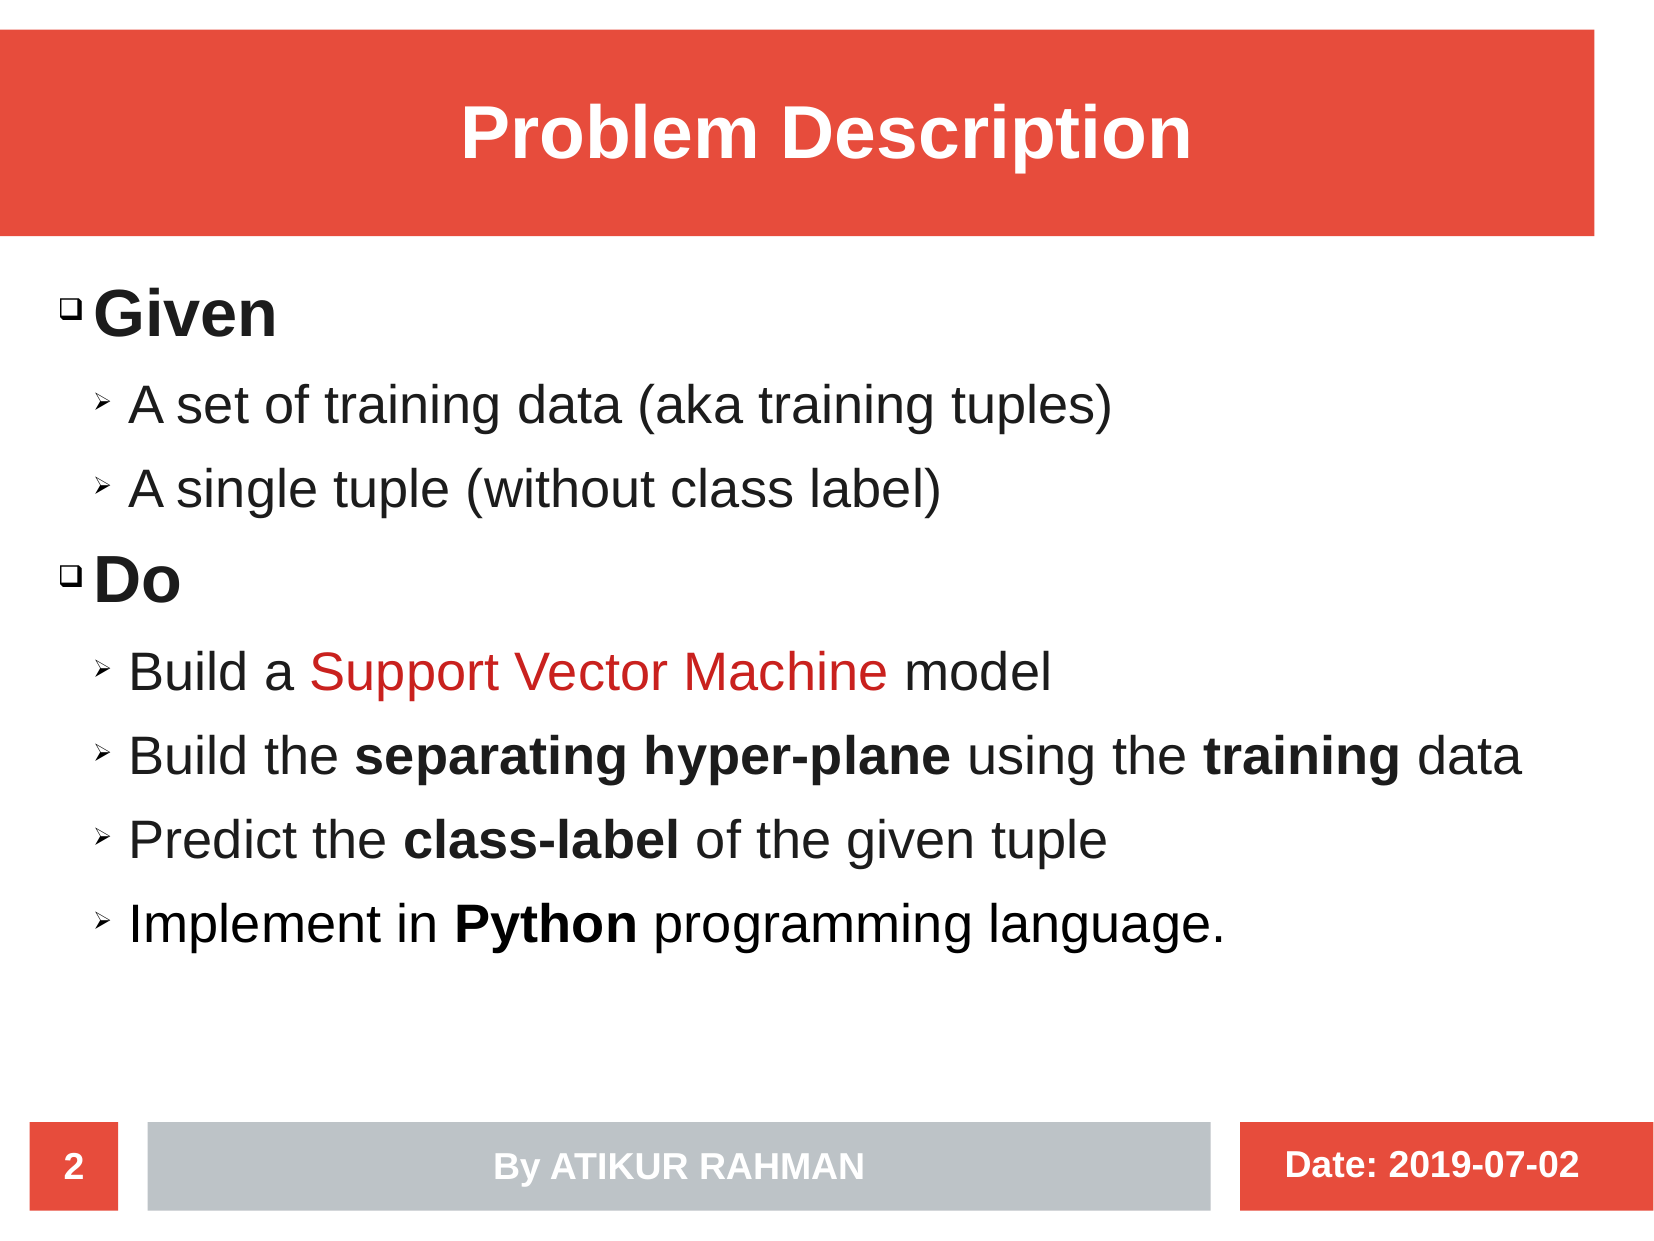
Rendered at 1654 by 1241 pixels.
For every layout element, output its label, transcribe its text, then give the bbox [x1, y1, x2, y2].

title Problem Description [266, 59, 1388, 207]
list Given A set of training data (aka training tuples) A single tuple (without class label) Do Build a Support Vector Machine model Build the separating hyper-plane using the training data Predict the class-label of the given tuple Implement in Python programming language. [57, 275, 1564, 1044]
